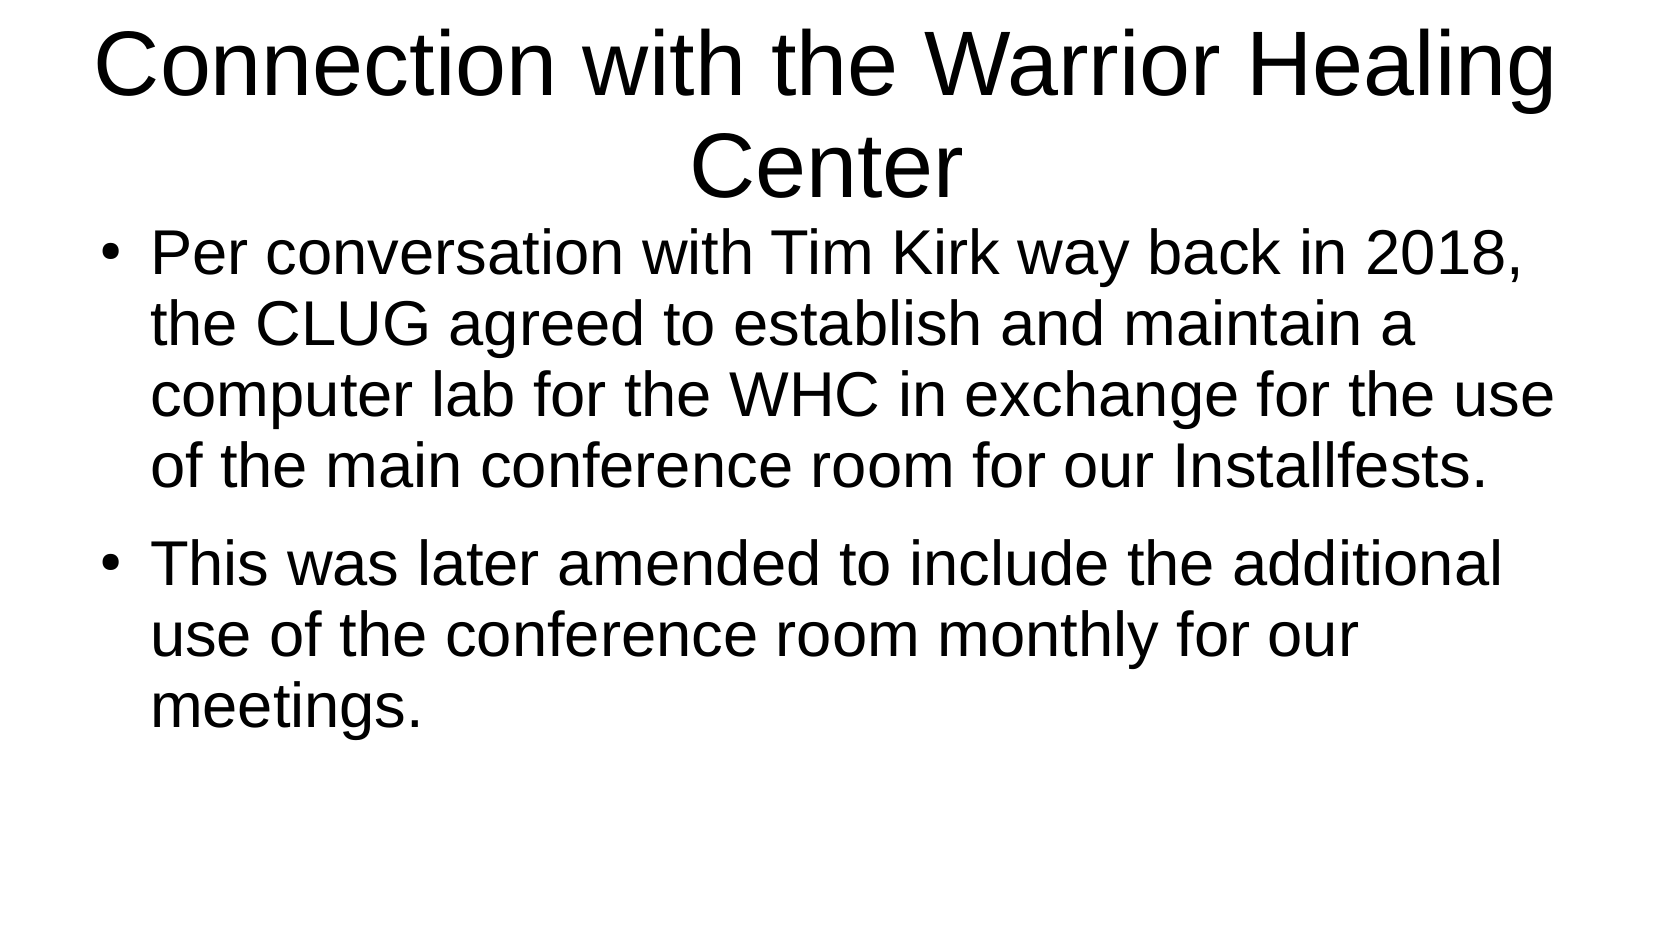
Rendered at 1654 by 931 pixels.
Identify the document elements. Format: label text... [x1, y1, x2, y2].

list Per conversation with Tim Kirk way back in 2018, the CLUG agreed to establish and maintain a computer lab for the WHC in exchange for the use of the main conference room for our Installfests. This was later amended to include the additional use of the conference room monthly for our meetings. [82, 217, 1571, 758]
title Connection with the Warrior Healing Center [82, 12, 1571, 217]
